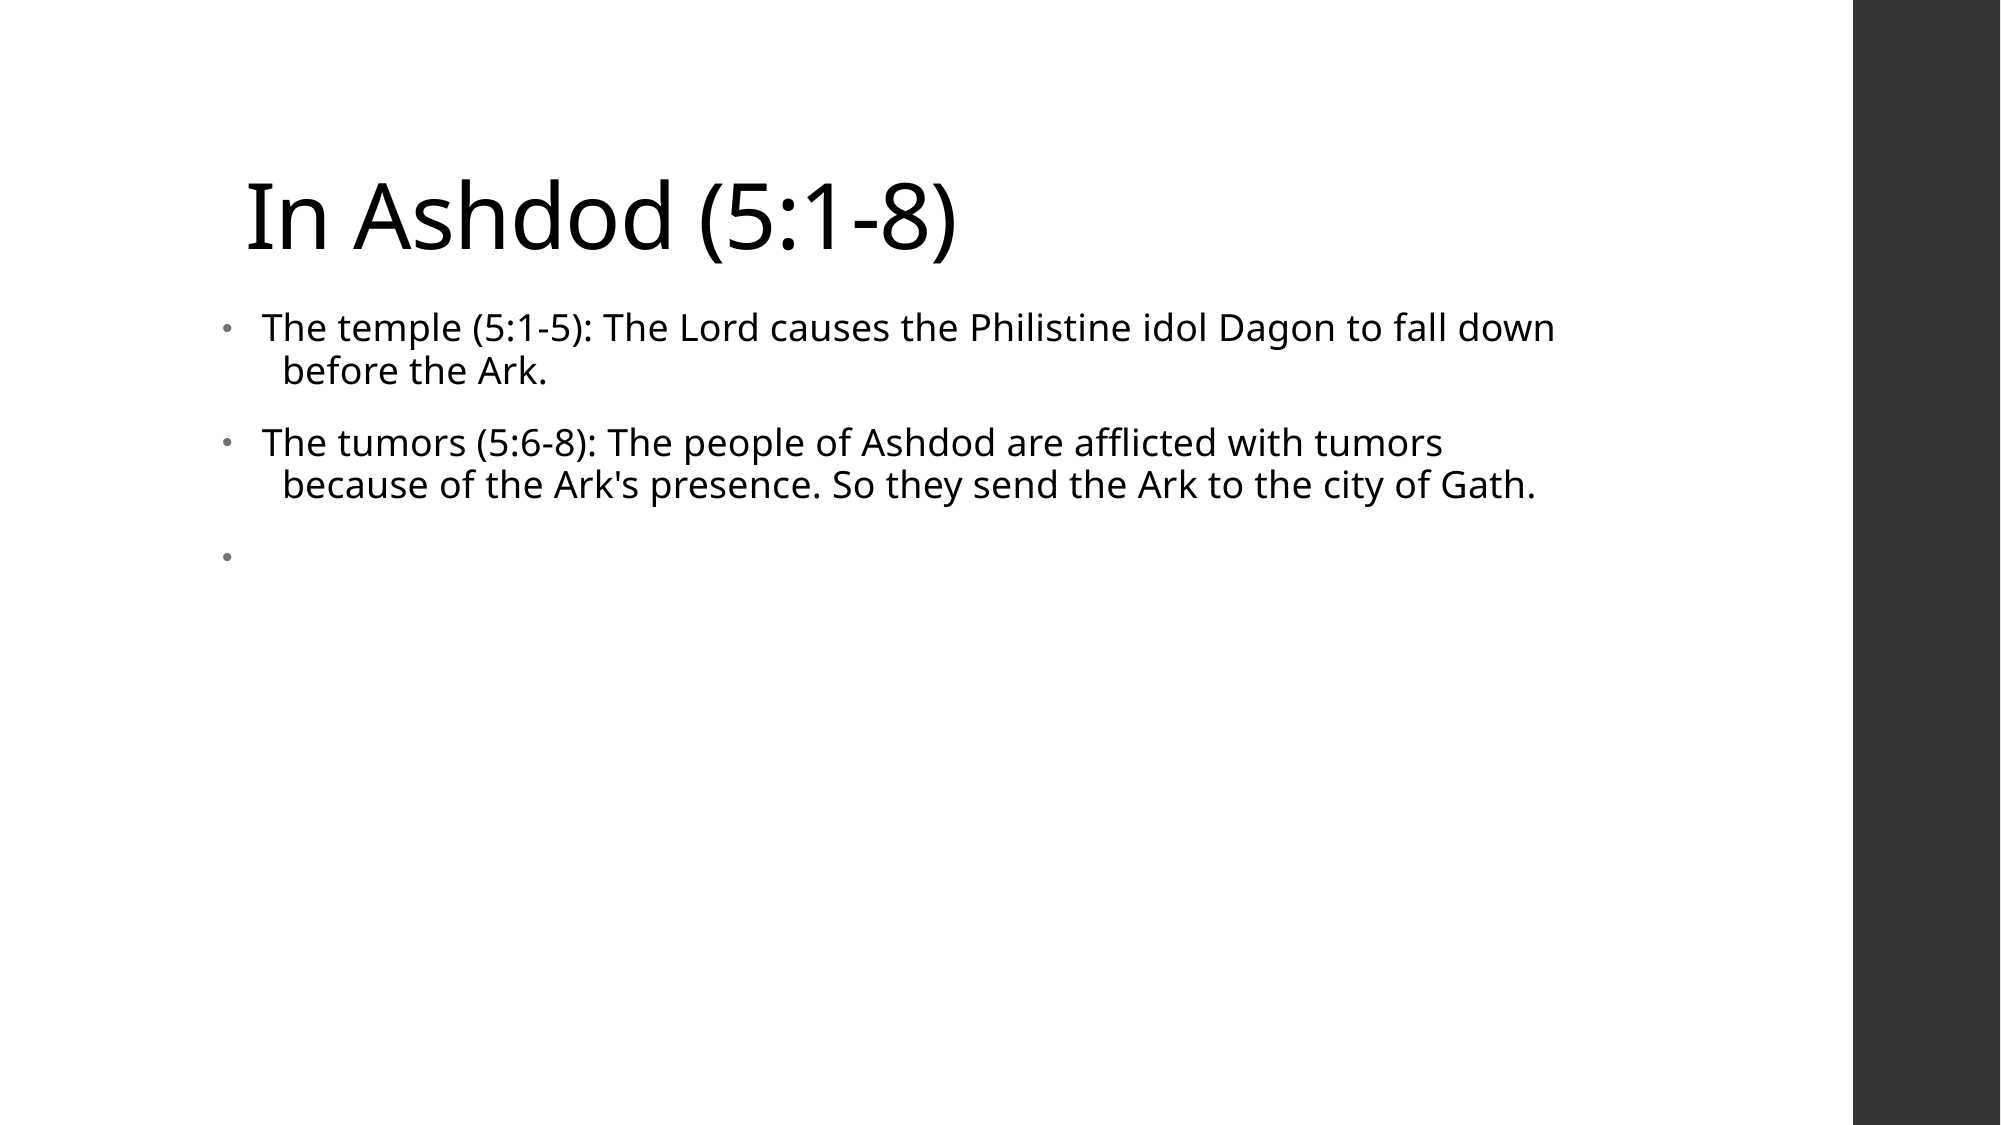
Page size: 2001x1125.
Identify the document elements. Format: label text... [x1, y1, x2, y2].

list The temple (5:1-5): The Lord causes the Philistine idol Dagon to fall down before the Ark. The tumors (5:6-8): The people of Ashdod are afflicted with tumors because of the Ark's presence. So they send the Ark to the city of Gath. [206, 299, 1617, 1014]
title In Ashdod (5:1-8) [206, 60, 1797, 278]
